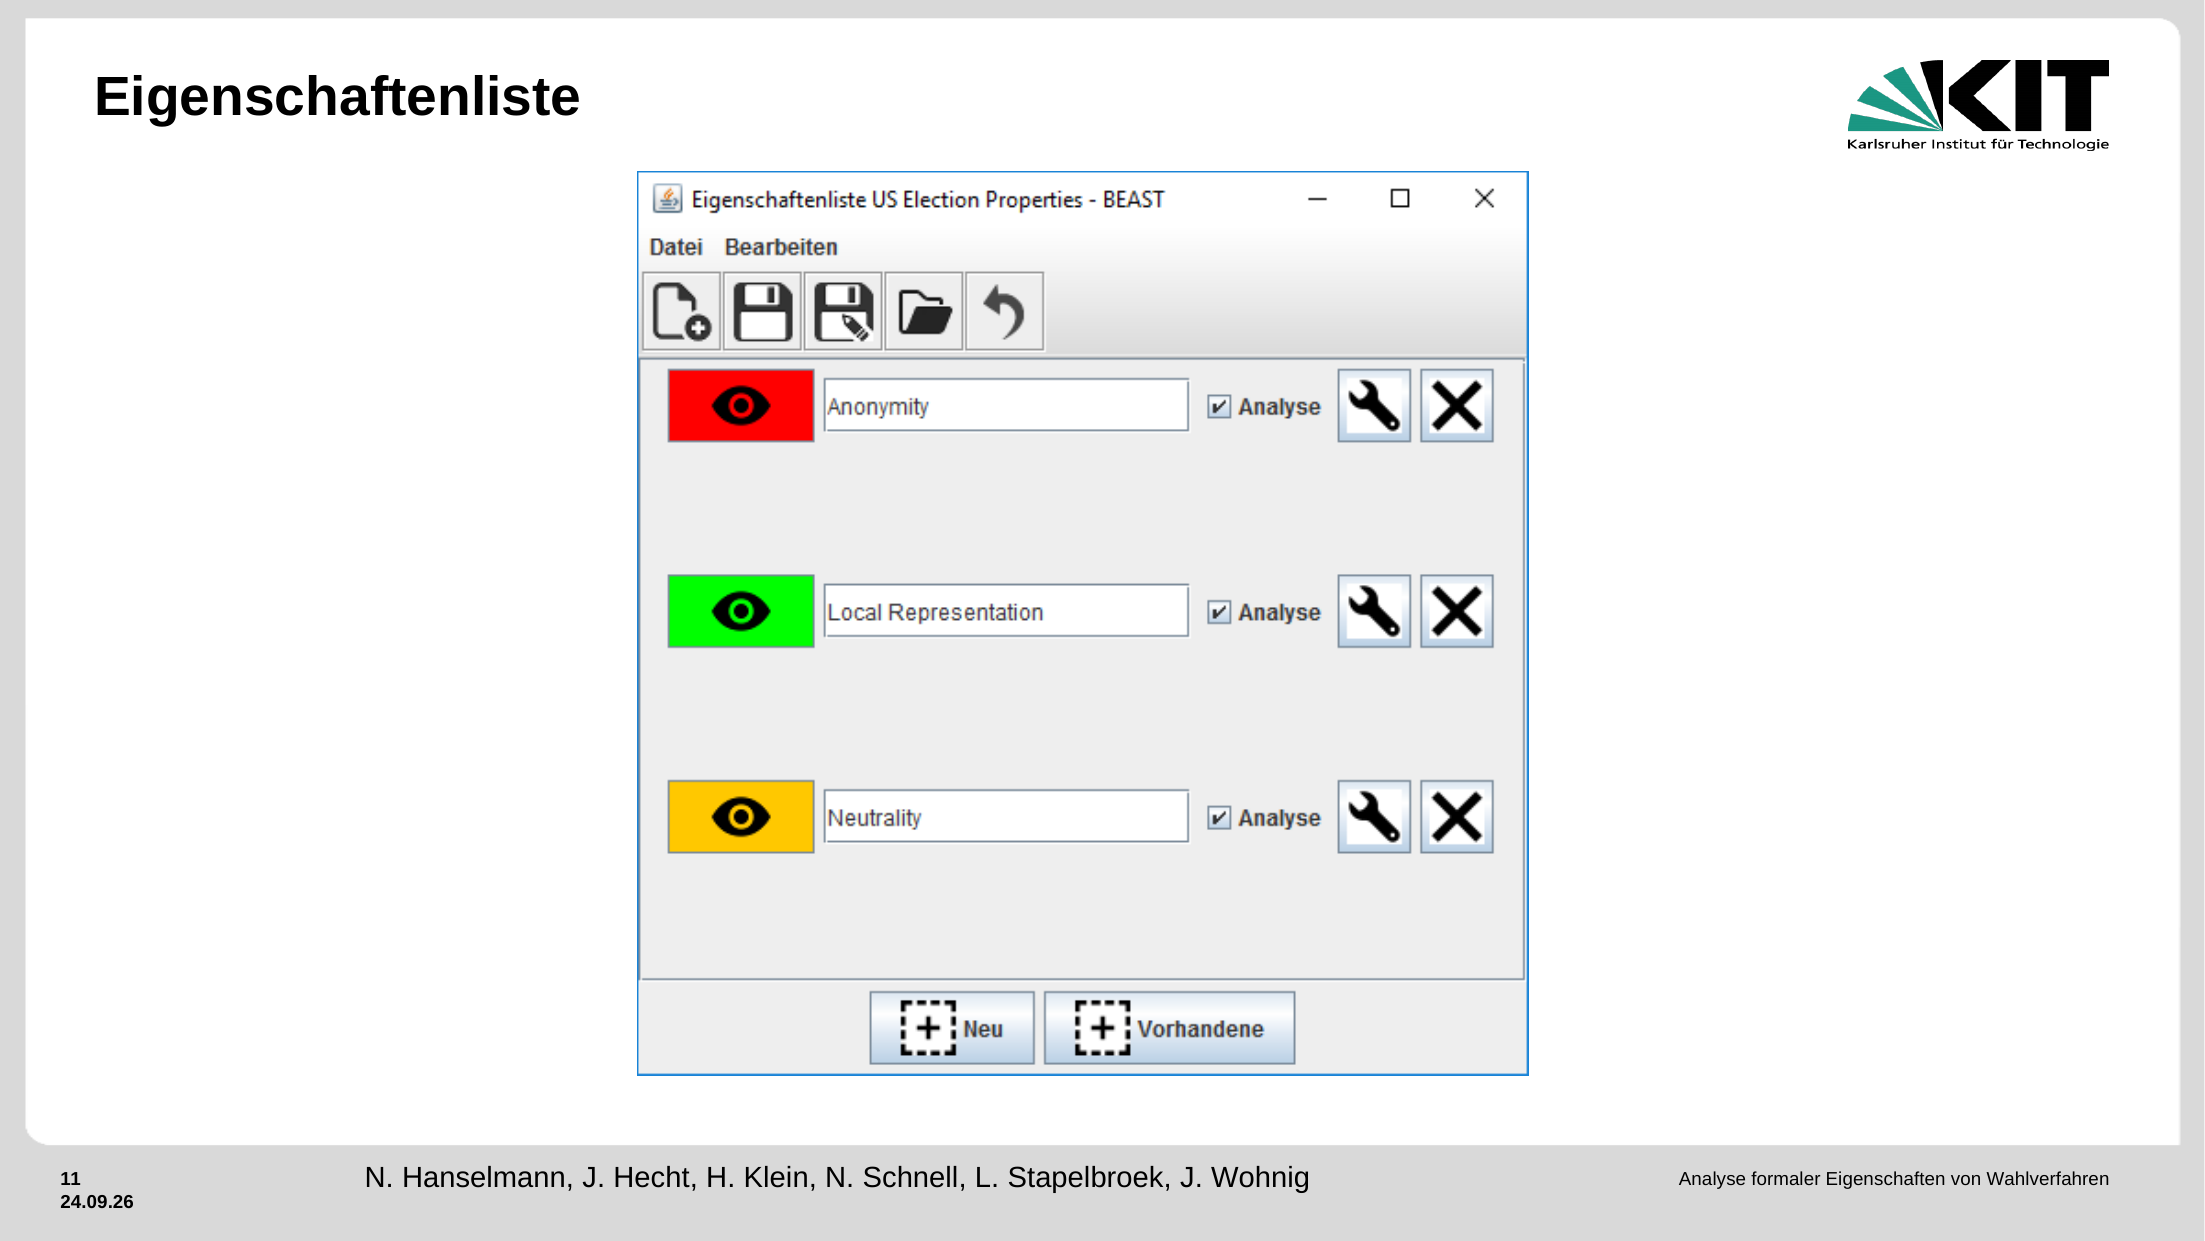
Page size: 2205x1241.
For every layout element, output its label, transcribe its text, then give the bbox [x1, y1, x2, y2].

title Eigenschaftenliste [94, 60, 1761, 162]
picture [0, 0, 2205, 1241]
